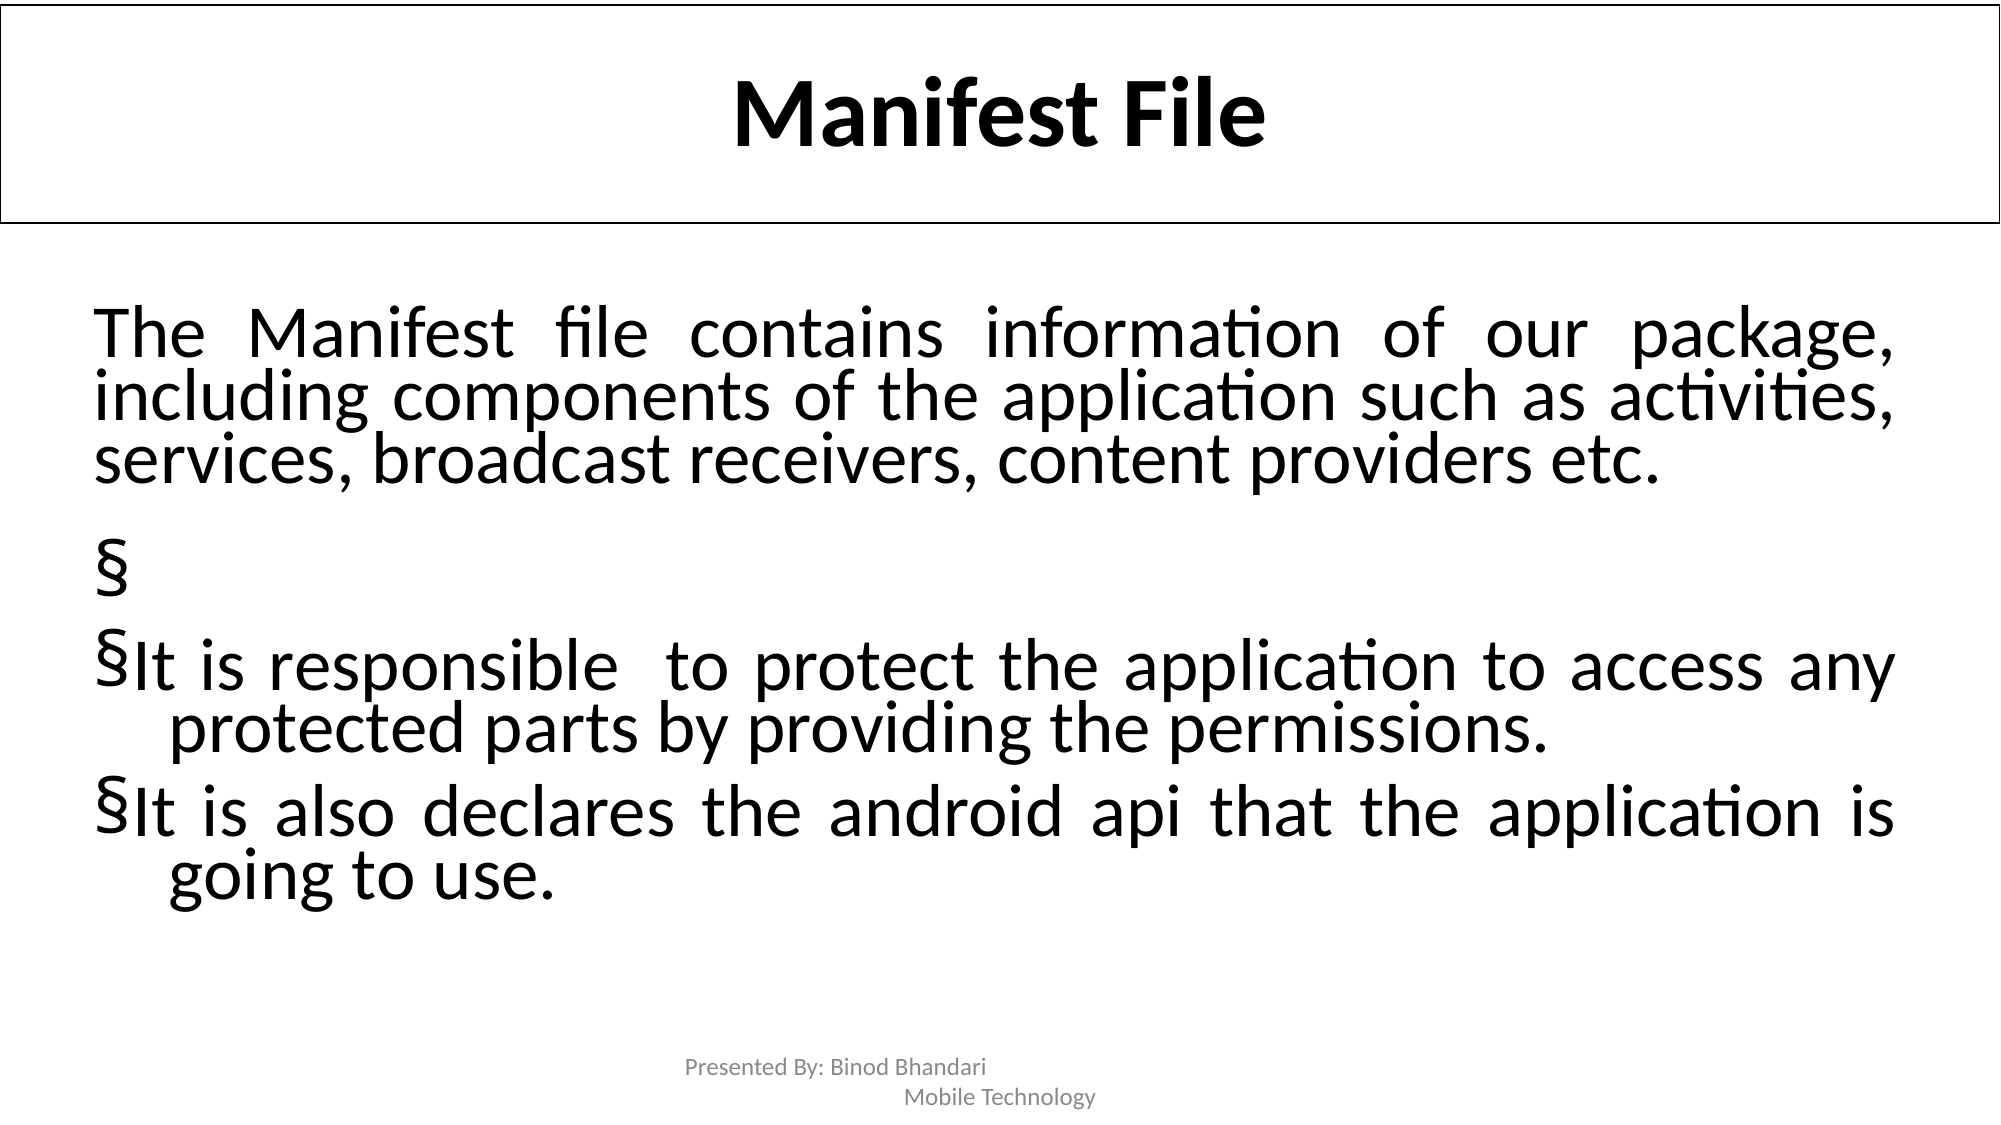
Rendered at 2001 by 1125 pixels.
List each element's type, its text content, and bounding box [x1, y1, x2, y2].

text_box Presented By: Binod Bhandari Mobile Technology [662, 1042, 1338, 1103]
list The Manifest file contains information of our package, including components of the application such as activities, services, broadcast receivers, content providers etc. It is responsible to protect the application to access any protected parts by providing the permissions. It is also declares the android api that the application is going to use. [78, 299, 1914, 1014]
title Manifest File [0, 5, 2000, 223]
